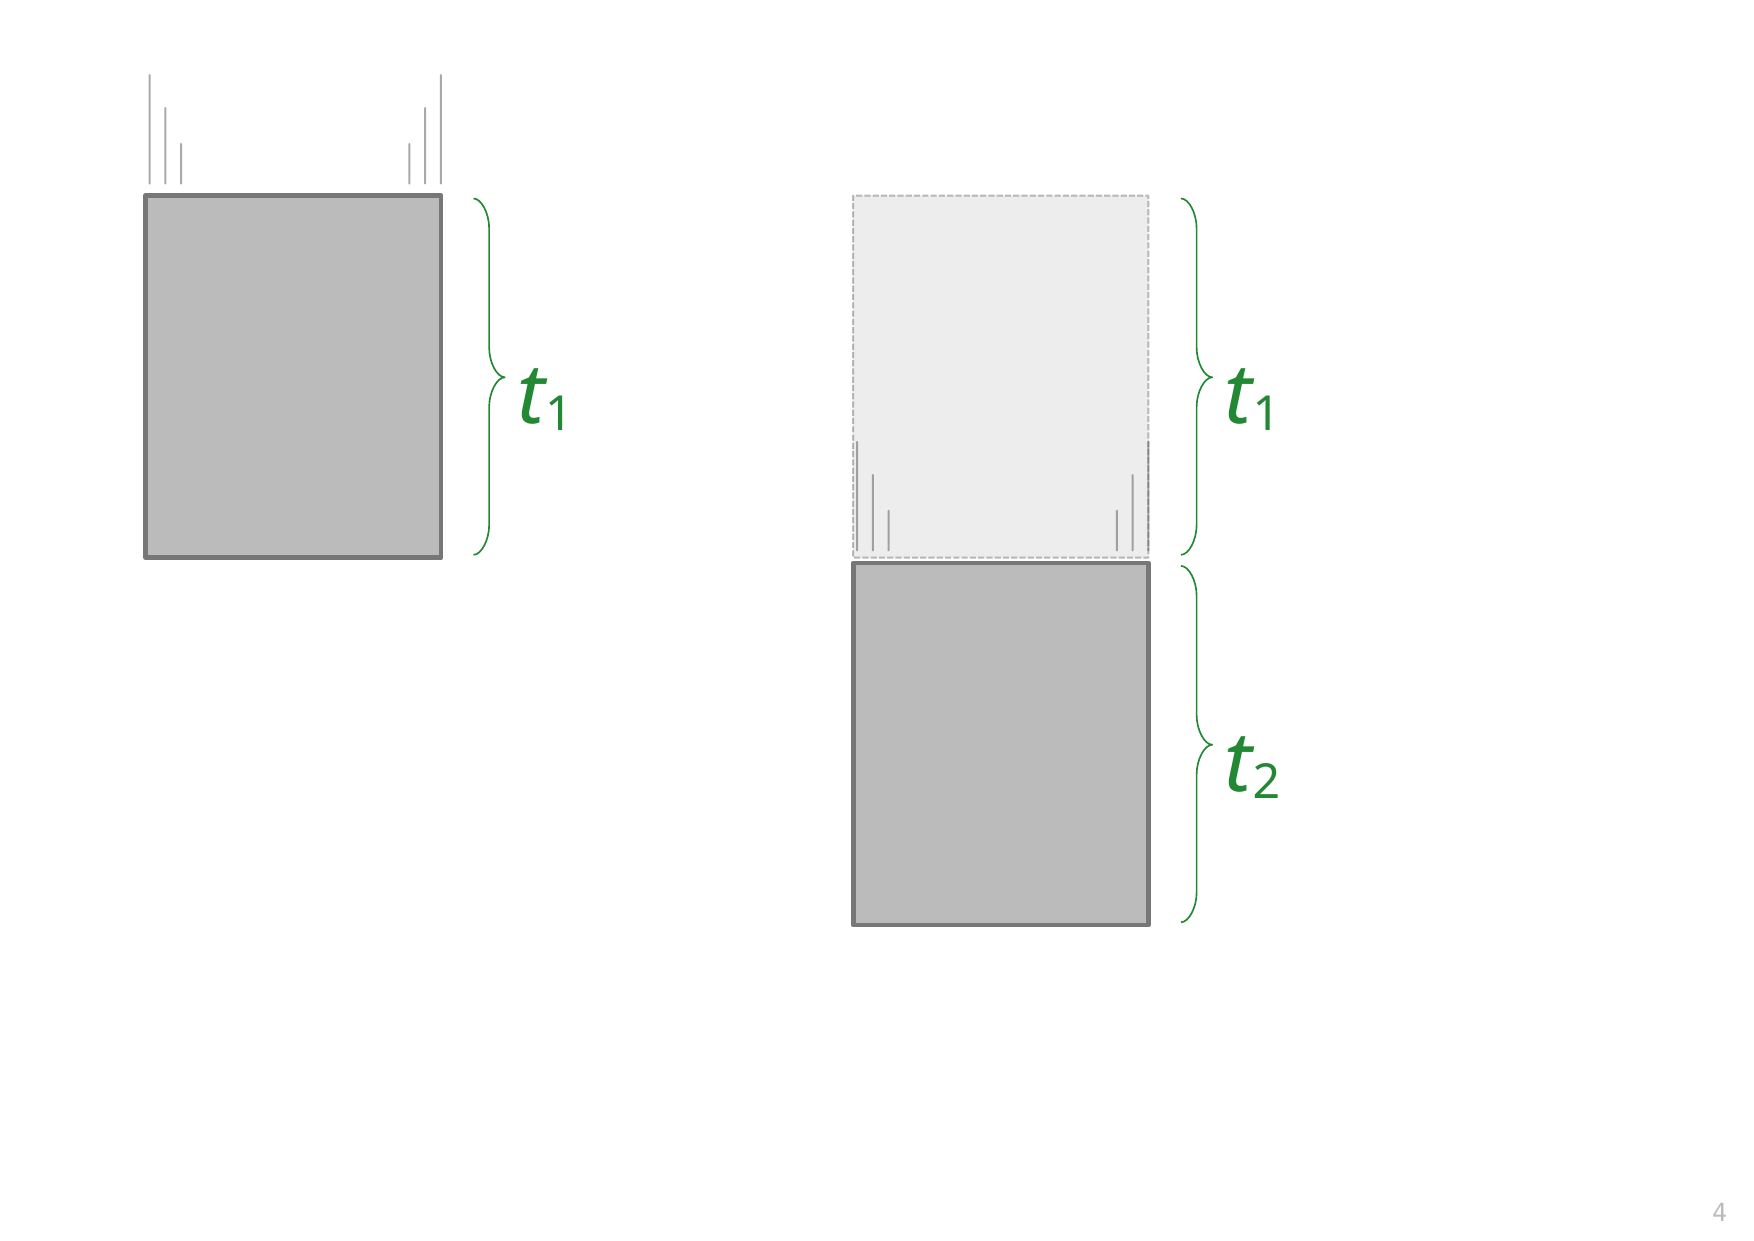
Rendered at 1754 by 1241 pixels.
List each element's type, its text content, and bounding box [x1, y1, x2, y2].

text_box [145, 195, 441, 558]
text_box [853, 563, 1149, 926]
text_box t2 [1209, 695, 1292, 794]
text_box [853, 195, 1149, 558]
text_box t1 [1209, 327, 1292, 426]
text_box t1 [502, 327, 585, 426]
